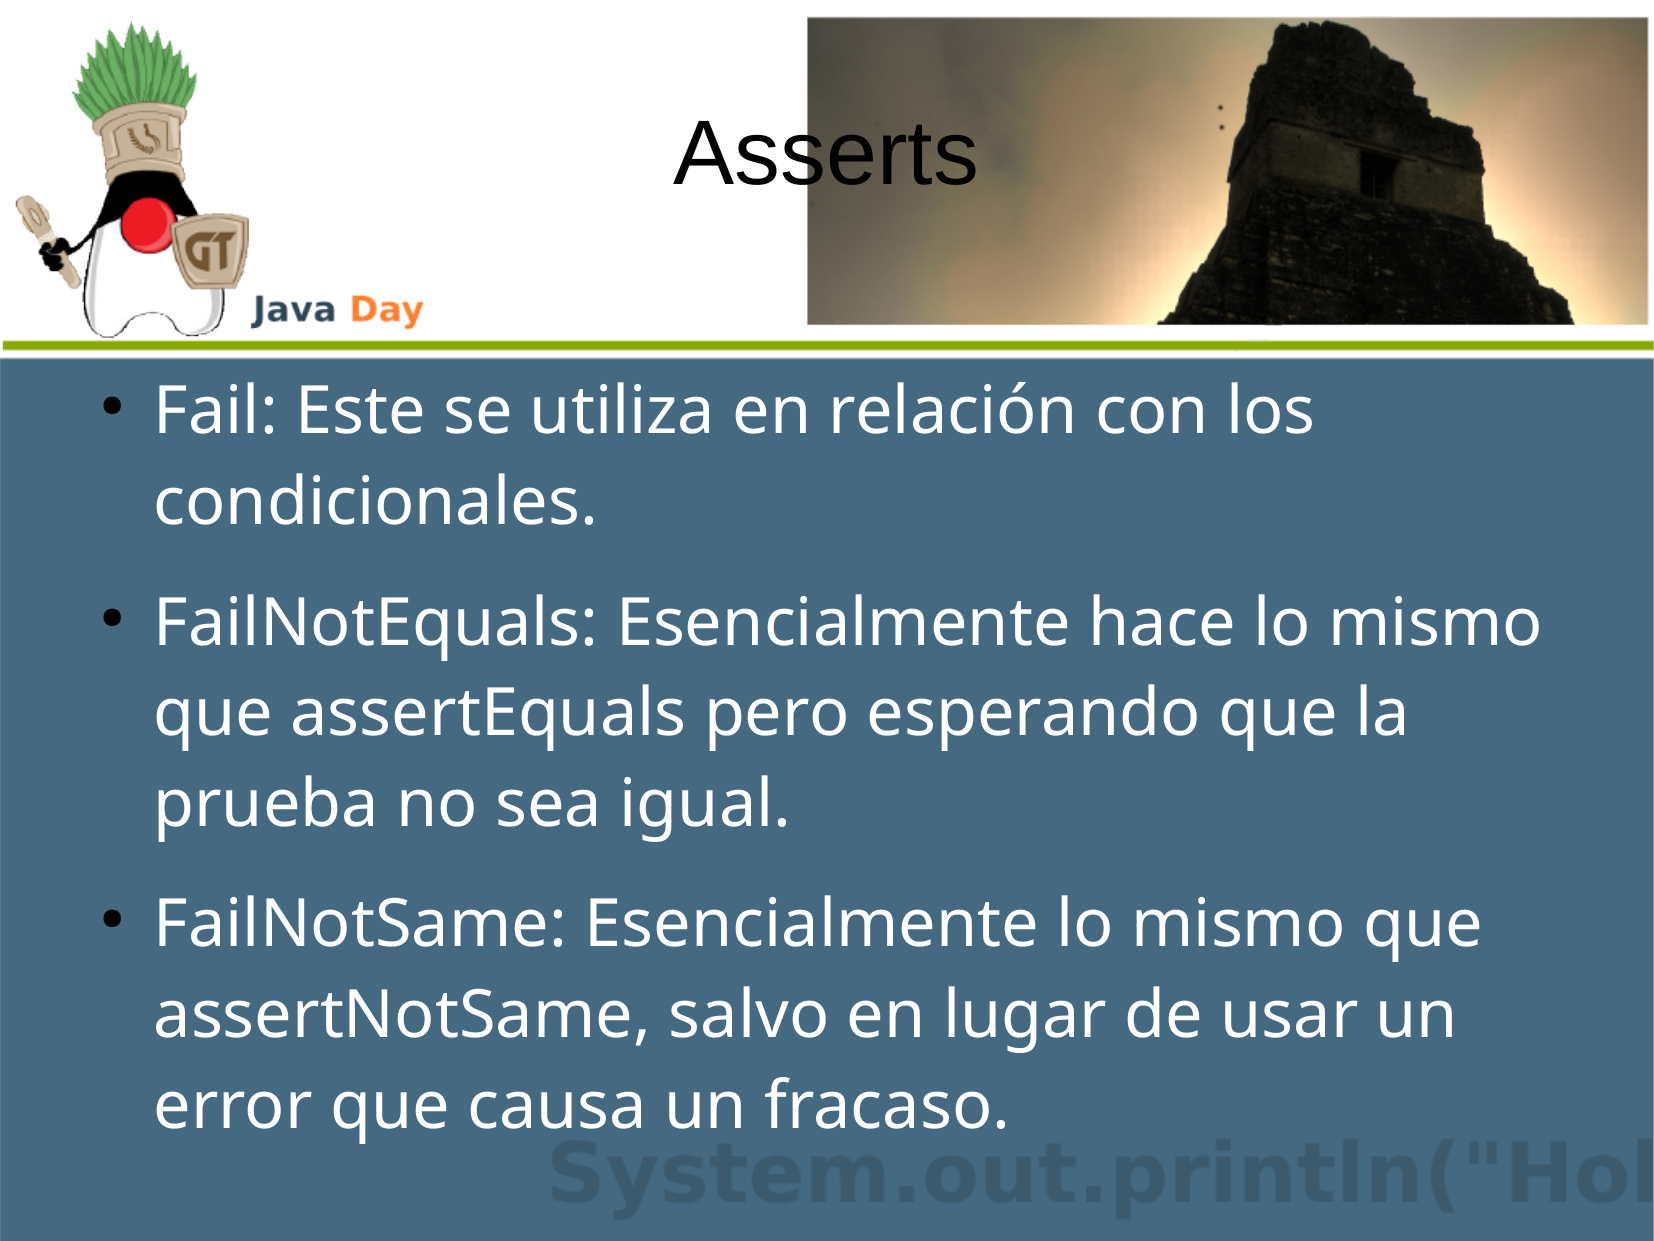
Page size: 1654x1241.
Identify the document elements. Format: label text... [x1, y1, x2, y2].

list Fail: Este se utiliza en relación con los condicionales. FailNotEquals: Esencialmente hace lo mismo que assertEquals pero esperando que la prueba no sea igual. FailNotSame: Esencialmente lo mismo que assertNotSame, salvo en lugar de usar un error que causa un fracaso. [82, 362, 1571, 1182]
picture [0, 0, 1654, 1241]
title Asserts [82, 49, 1571, 257]
